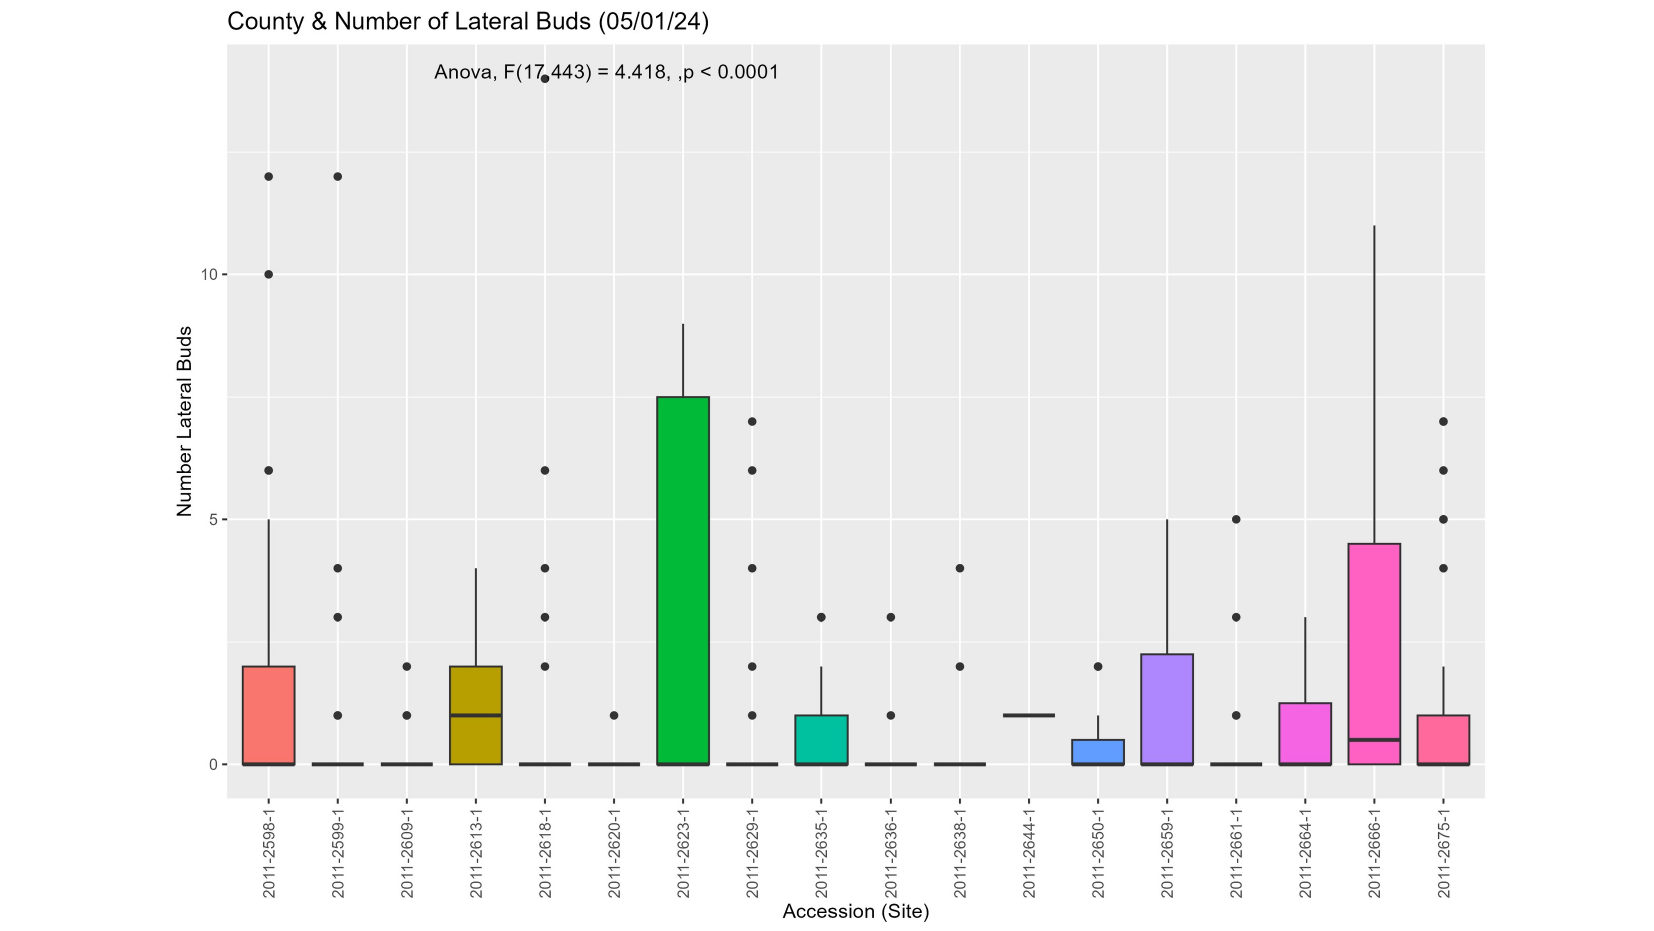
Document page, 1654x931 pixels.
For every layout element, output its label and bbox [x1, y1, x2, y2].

picture [166, 1, 1495, 931]
